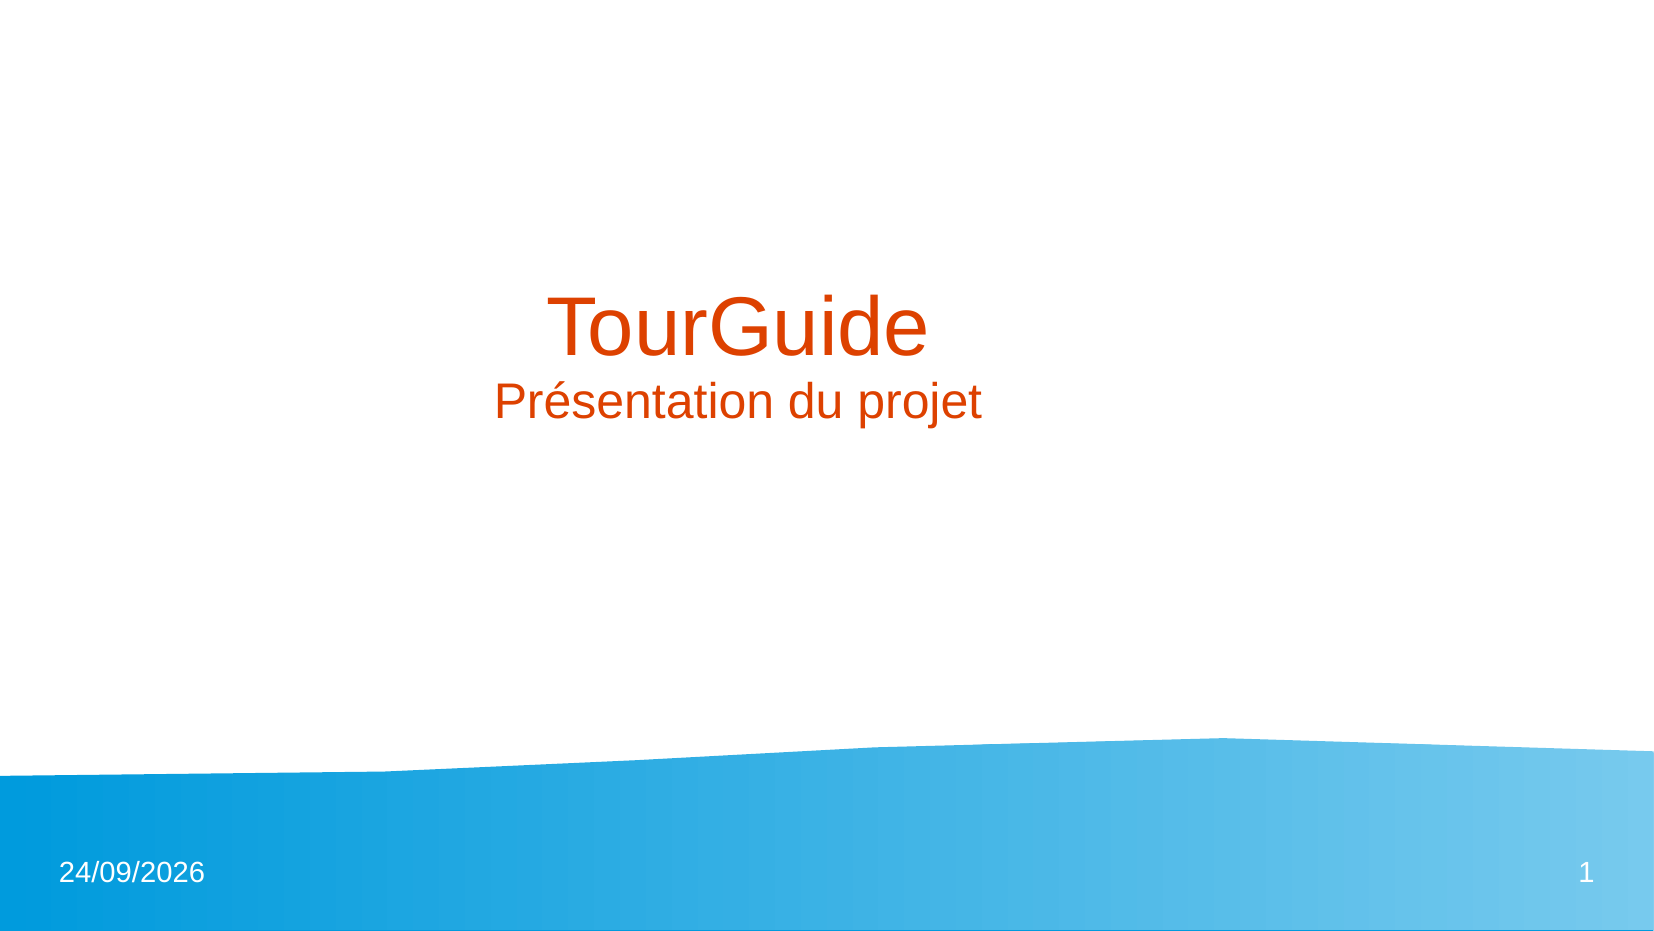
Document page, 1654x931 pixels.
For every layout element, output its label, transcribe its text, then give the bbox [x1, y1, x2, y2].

title TourGuide Présentation du projet [0, 233, 1477, 476]
